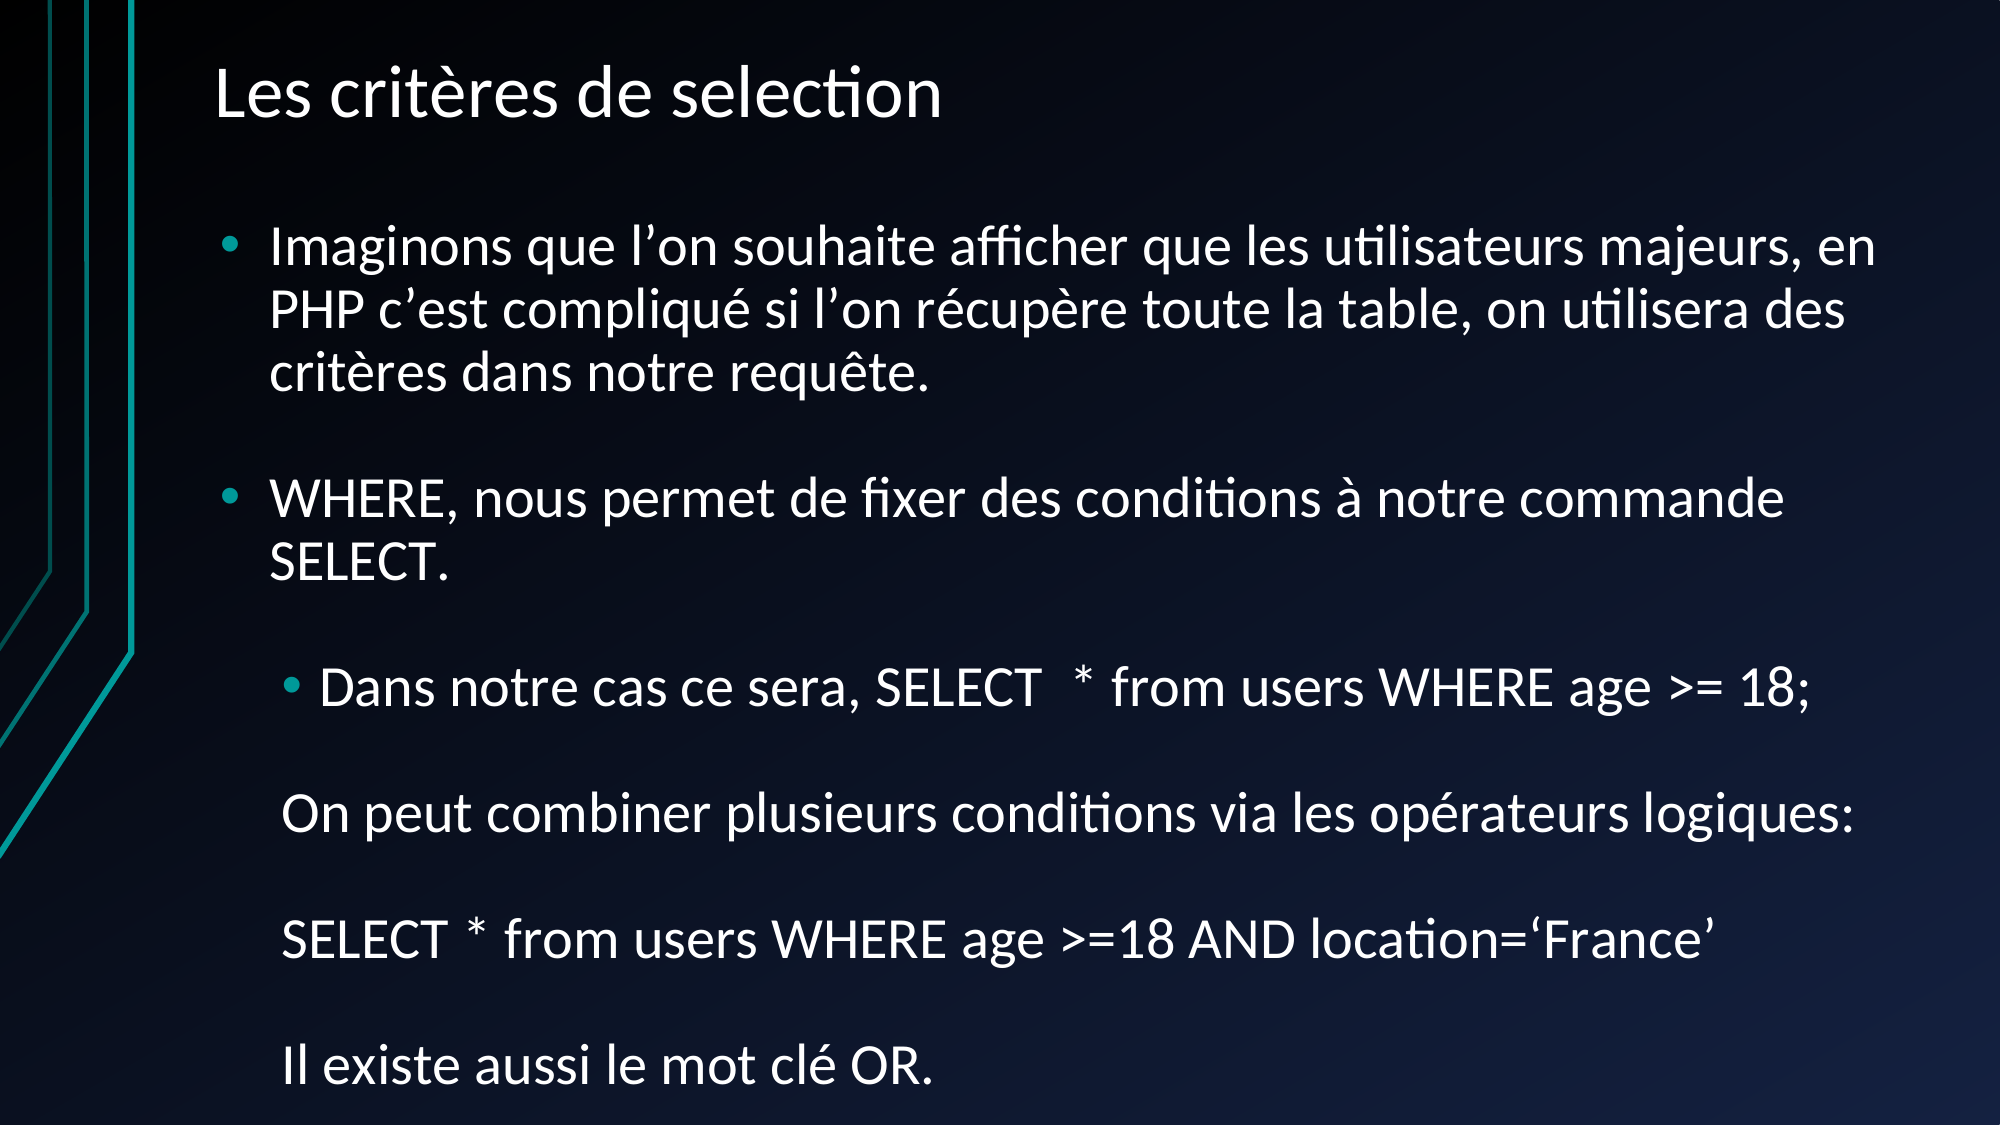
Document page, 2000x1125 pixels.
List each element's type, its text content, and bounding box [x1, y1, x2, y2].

text_box Les critères de selection [200, 45, 1900, 246]
text_box Imaginons que l’on souhaite afficher que les utilisateurs majeurs, en PHP c’est compliqué si l’on récupère toute la table, on utilisera des critères dans notre requête. WHERE, nous permet de fixer des conditions à notre commande SELECT. Dans notre cas ce sera, SELECT * from users WHERE age >= 18; On peut combiner plusieurs conditions via les opérateurs logiques: SELECT * from users WHERE age >=18 AND location=‘France’ Il existe aussi le mot clé OR. [204, 208, 1905, 941]
